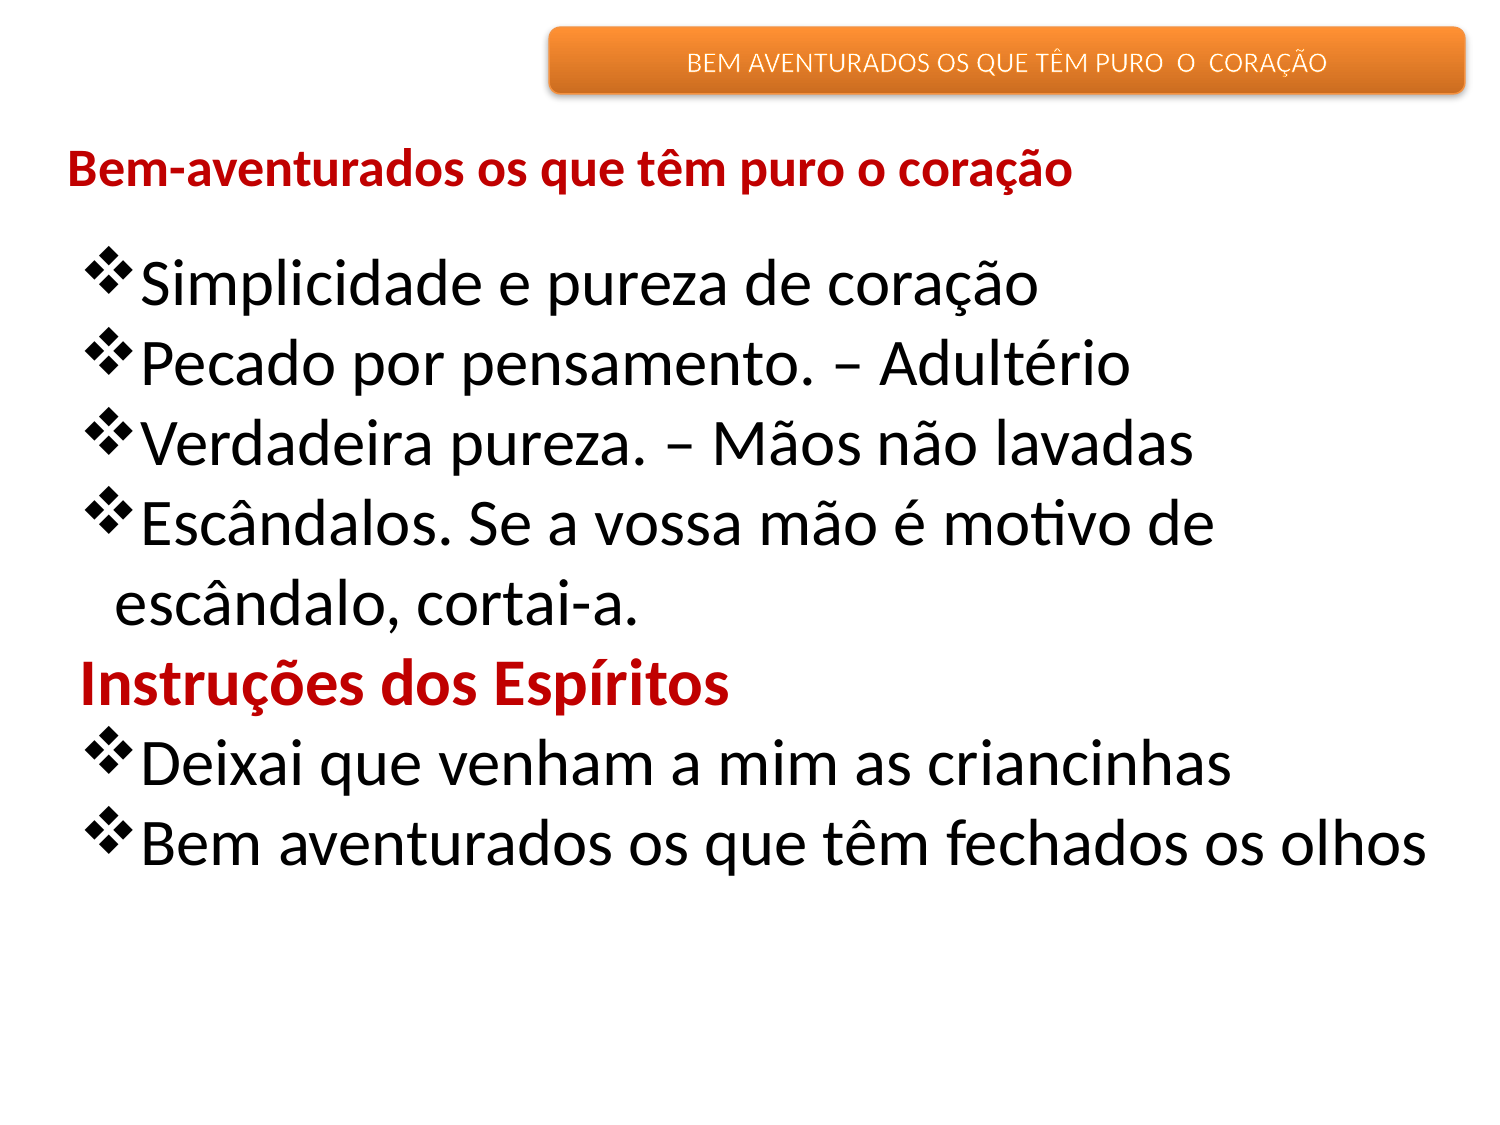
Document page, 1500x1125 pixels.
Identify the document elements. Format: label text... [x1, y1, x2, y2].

text_box Bem-aventurados os que têm puro o coração [53, 125, 1500, 206]
text_box Simplicidade e pureza de coração Pecado por pensamento. – Adultério Verdadeira pureza. – Mãos não lavadas Escândalos. Se a vossa mão é motivo de escândalo, cortai-a. Instruções dos Espíritos Deixai que venham a mim as criancinhas Bem aventurados os que têm fechados os olhos [64, 231, 1459, 887]
text_box BEM AVENTURADOS OS QUE TÊM PURO O CORAÇÃO [549, 27, 1465, 94]
